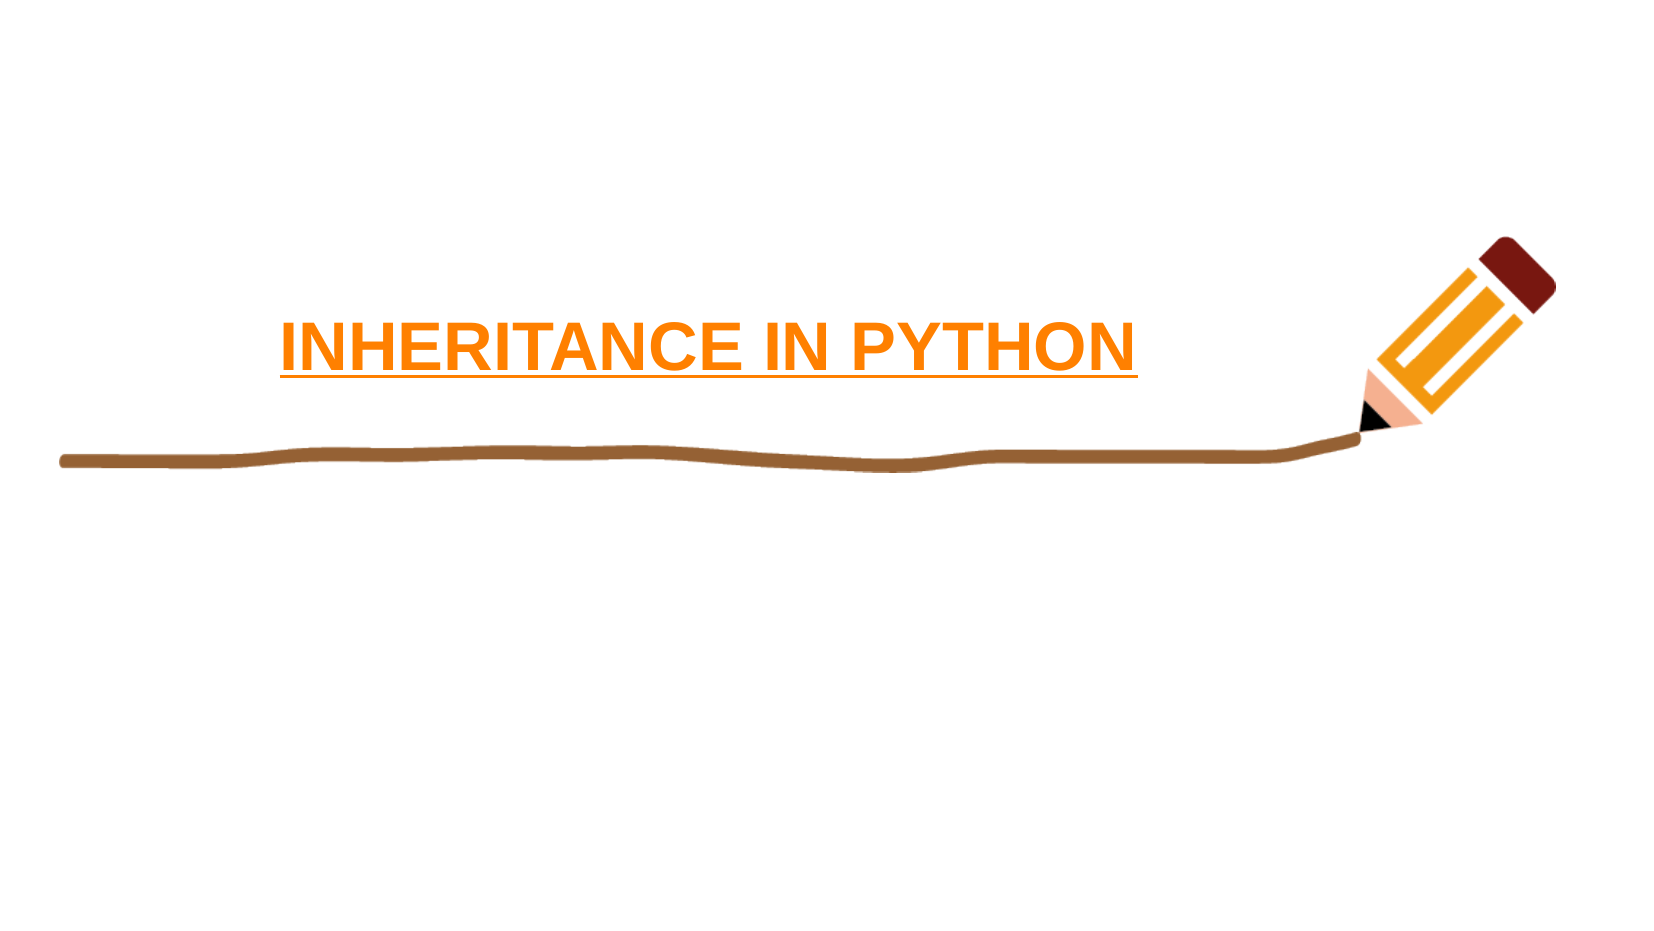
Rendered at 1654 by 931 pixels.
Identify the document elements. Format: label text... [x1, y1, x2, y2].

title INHERITANCE IN PYTHON [88, 265, 1329, 429]
picture [59, 236, 1556, 473]
